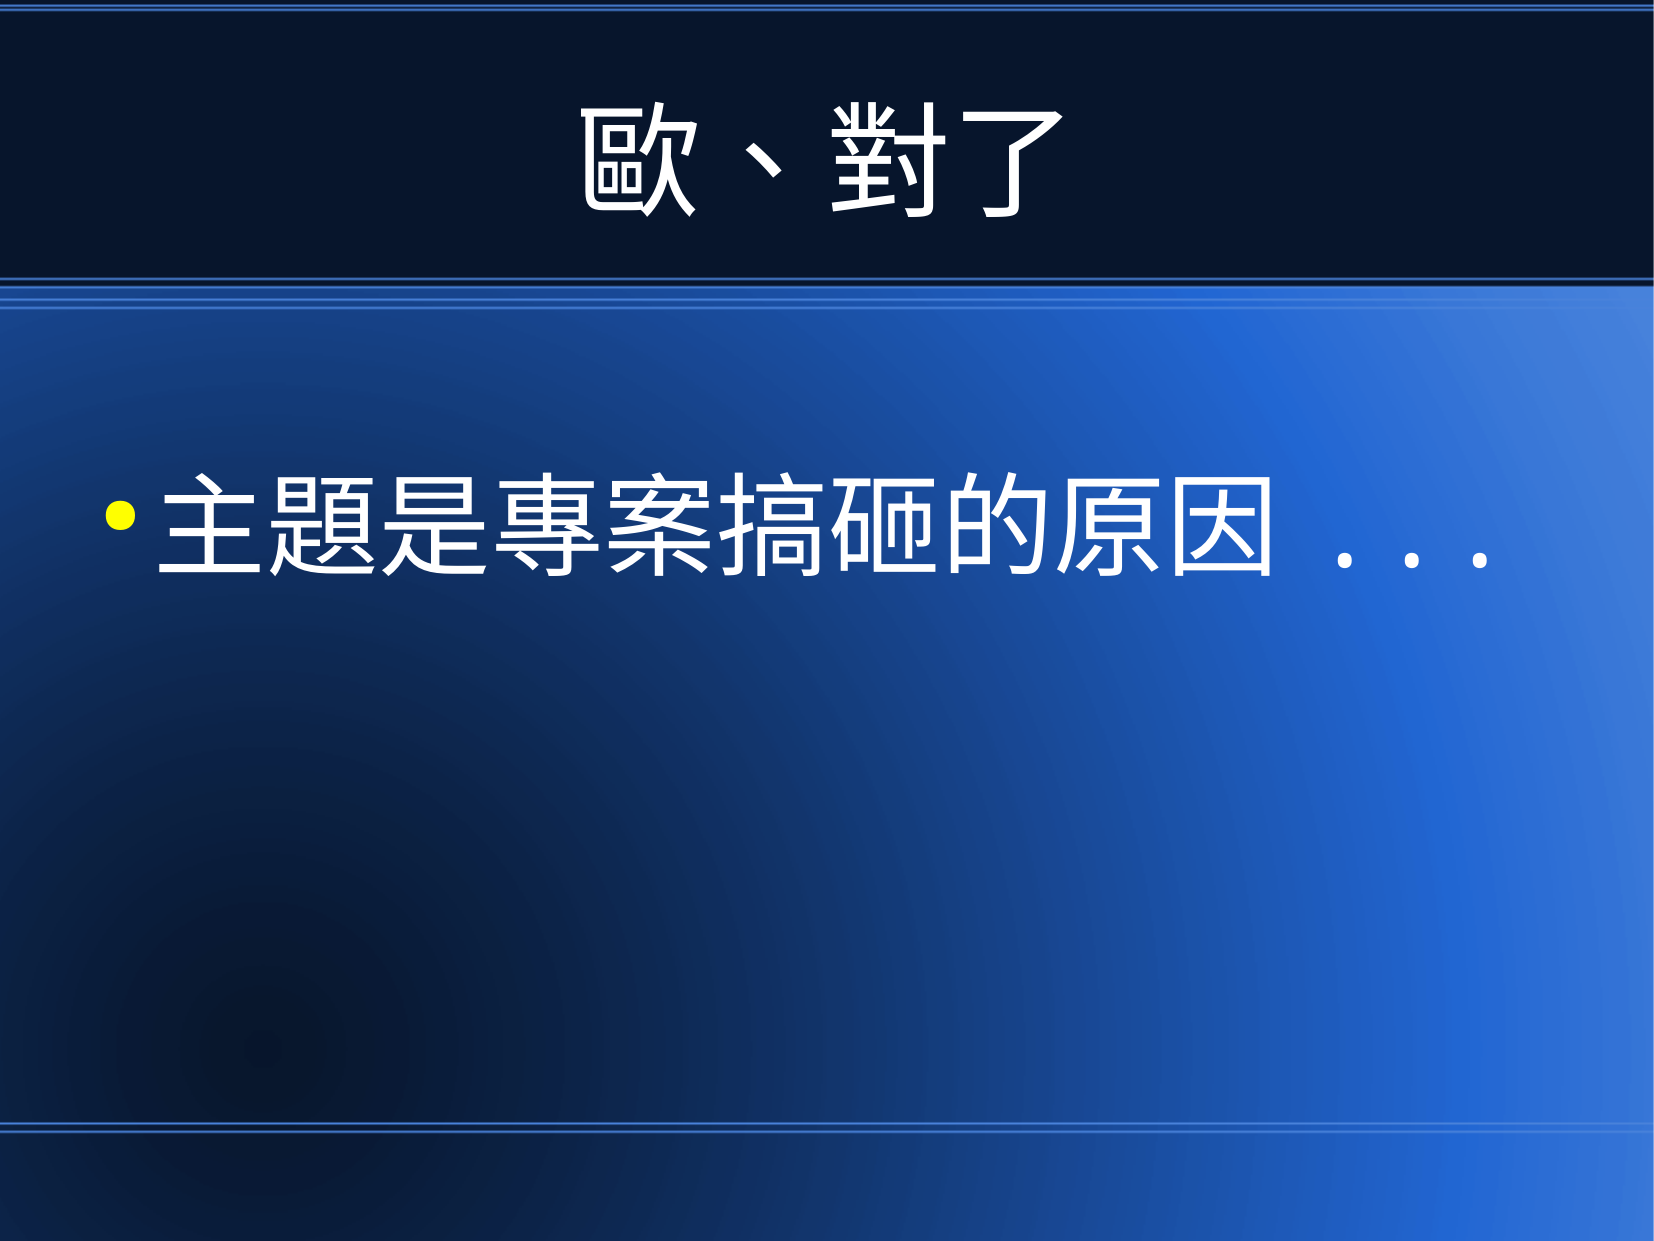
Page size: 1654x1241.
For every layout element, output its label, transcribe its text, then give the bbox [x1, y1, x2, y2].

picture [0, 0, 1654, 1241]
list 主題是專案搞砸的原因... [82, 355, 1571, 1241]
title 歐、對了 [82, 49, 1571, 257]
